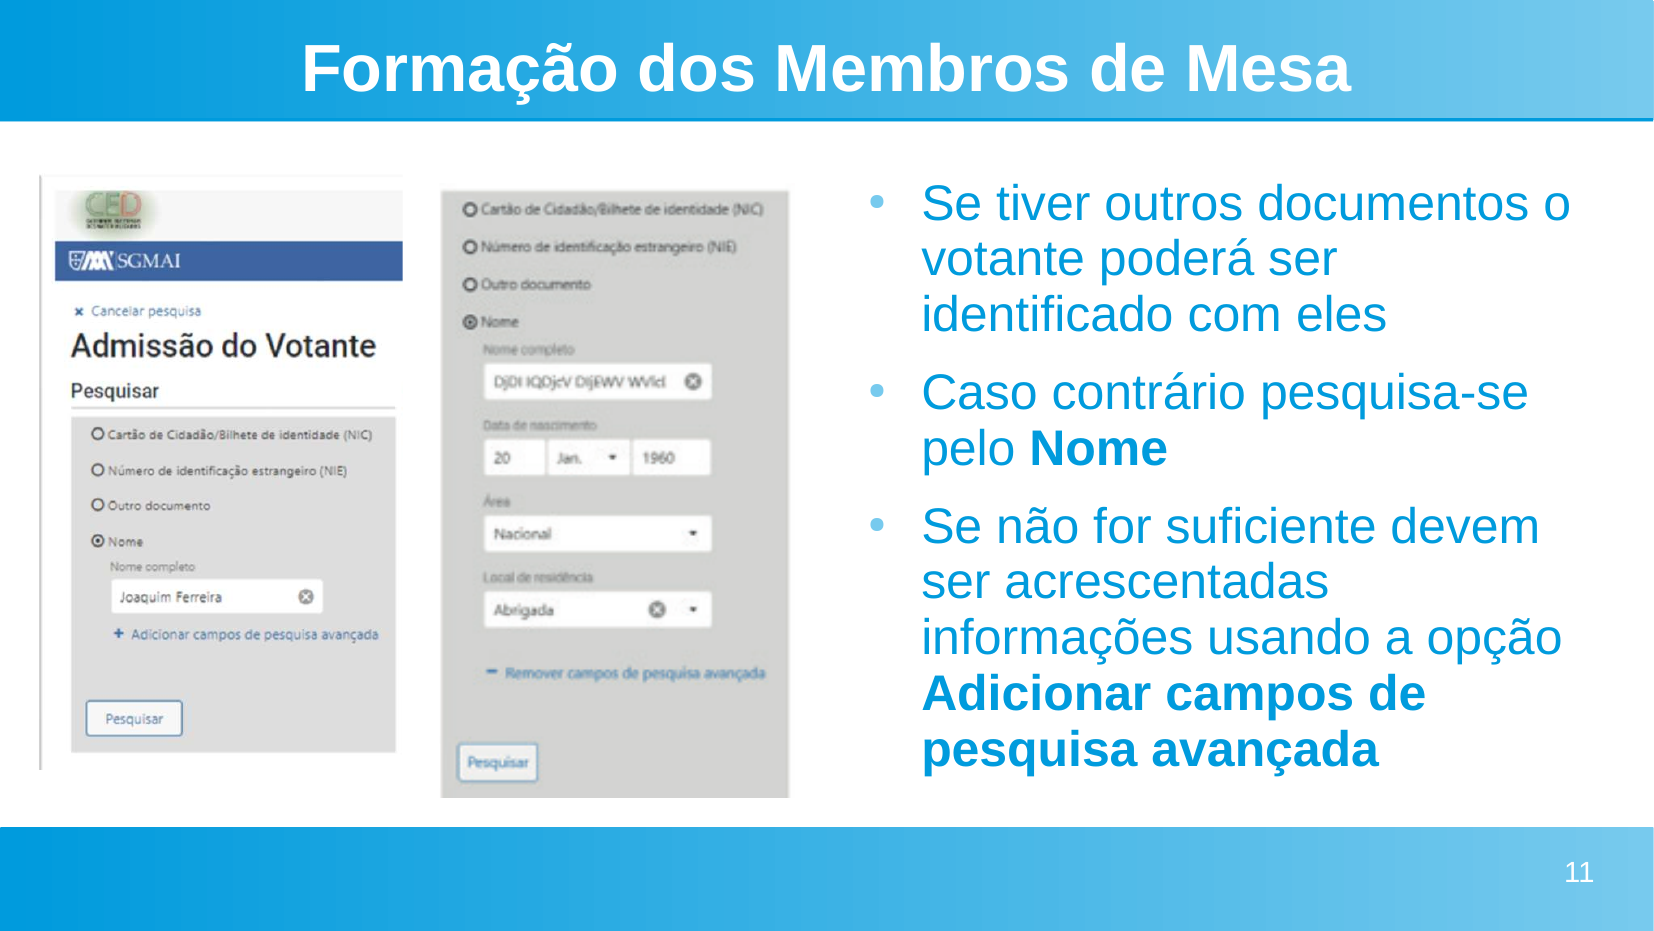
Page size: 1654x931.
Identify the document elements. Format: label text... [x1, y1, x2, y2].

picture [38, 173, 403, 770]
list Se tiver outros documentos o votante poderá ser identificado com eles Caso contrário pesquisa-se pelo Nome Se não for suficiente devem ser acrescentadas informações usando a opção Adicionar campos de pesquisa avançada [850, 174, 1600, 766]
title Formação dos Membros de Mesa [59, 29, 1595, 108]
picture [439, 183, 795, 799]
